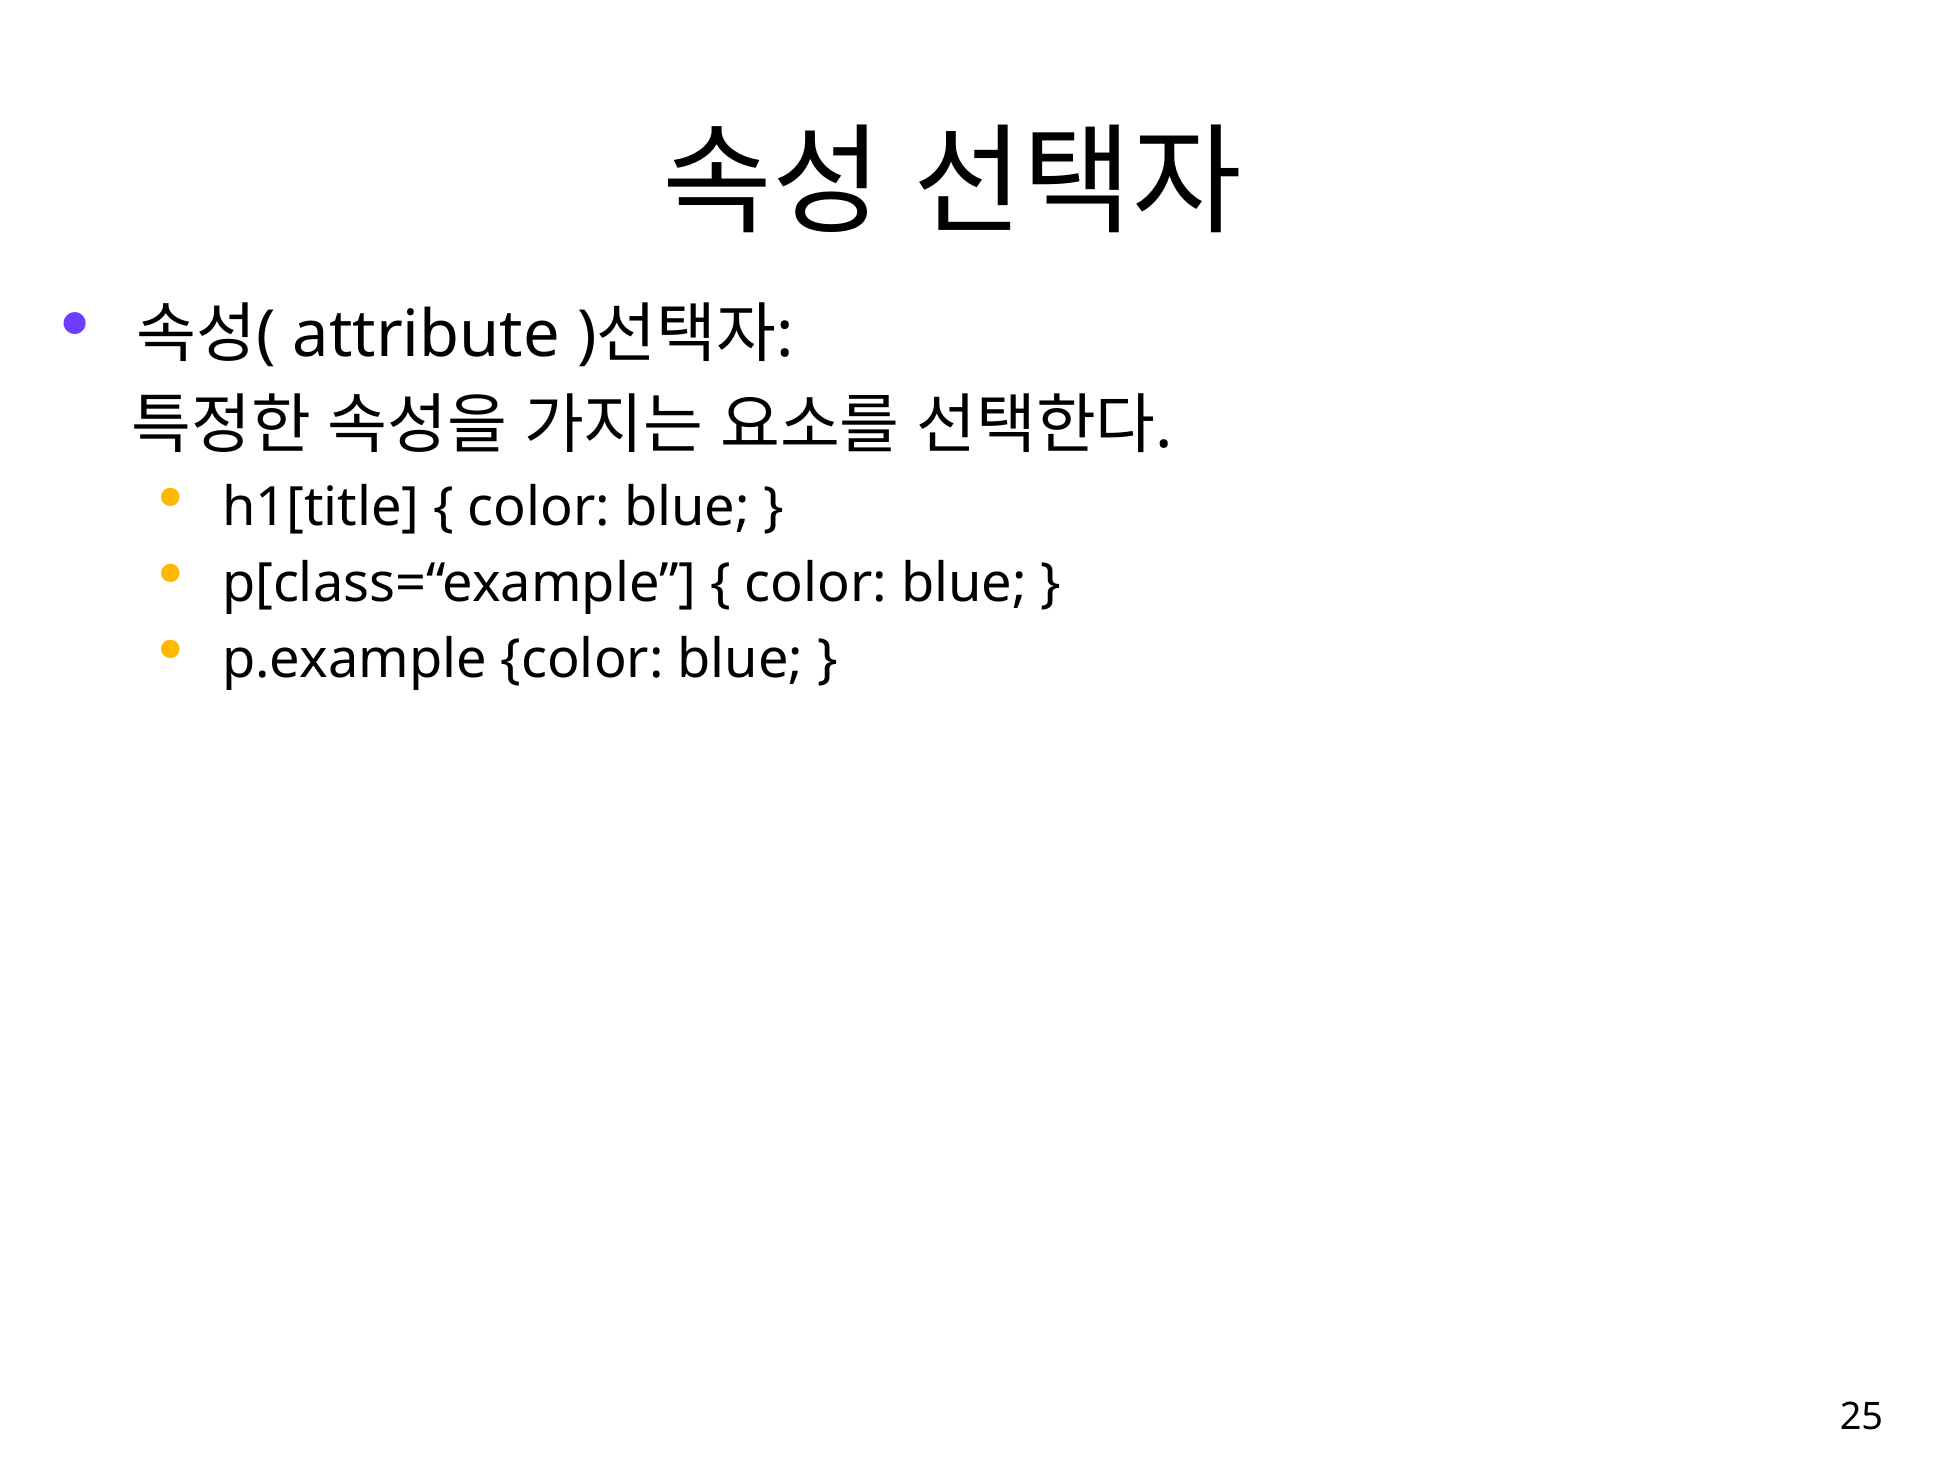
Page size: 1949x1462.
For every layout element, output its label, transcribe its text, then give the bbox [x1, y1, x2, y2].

slide_number <숫자> [1496, 1372, 1899, 1462]
title 속성 선택자 [156, 92, 1749, 255]
list 속성( attribute )선택자: 특정한 속성을 가지는 요소를 선택한다. h1[title] { color: blue; } p[class=“example”] { color: blue; } p.example {color: blue; } [48, 284, 1897, 1343]
